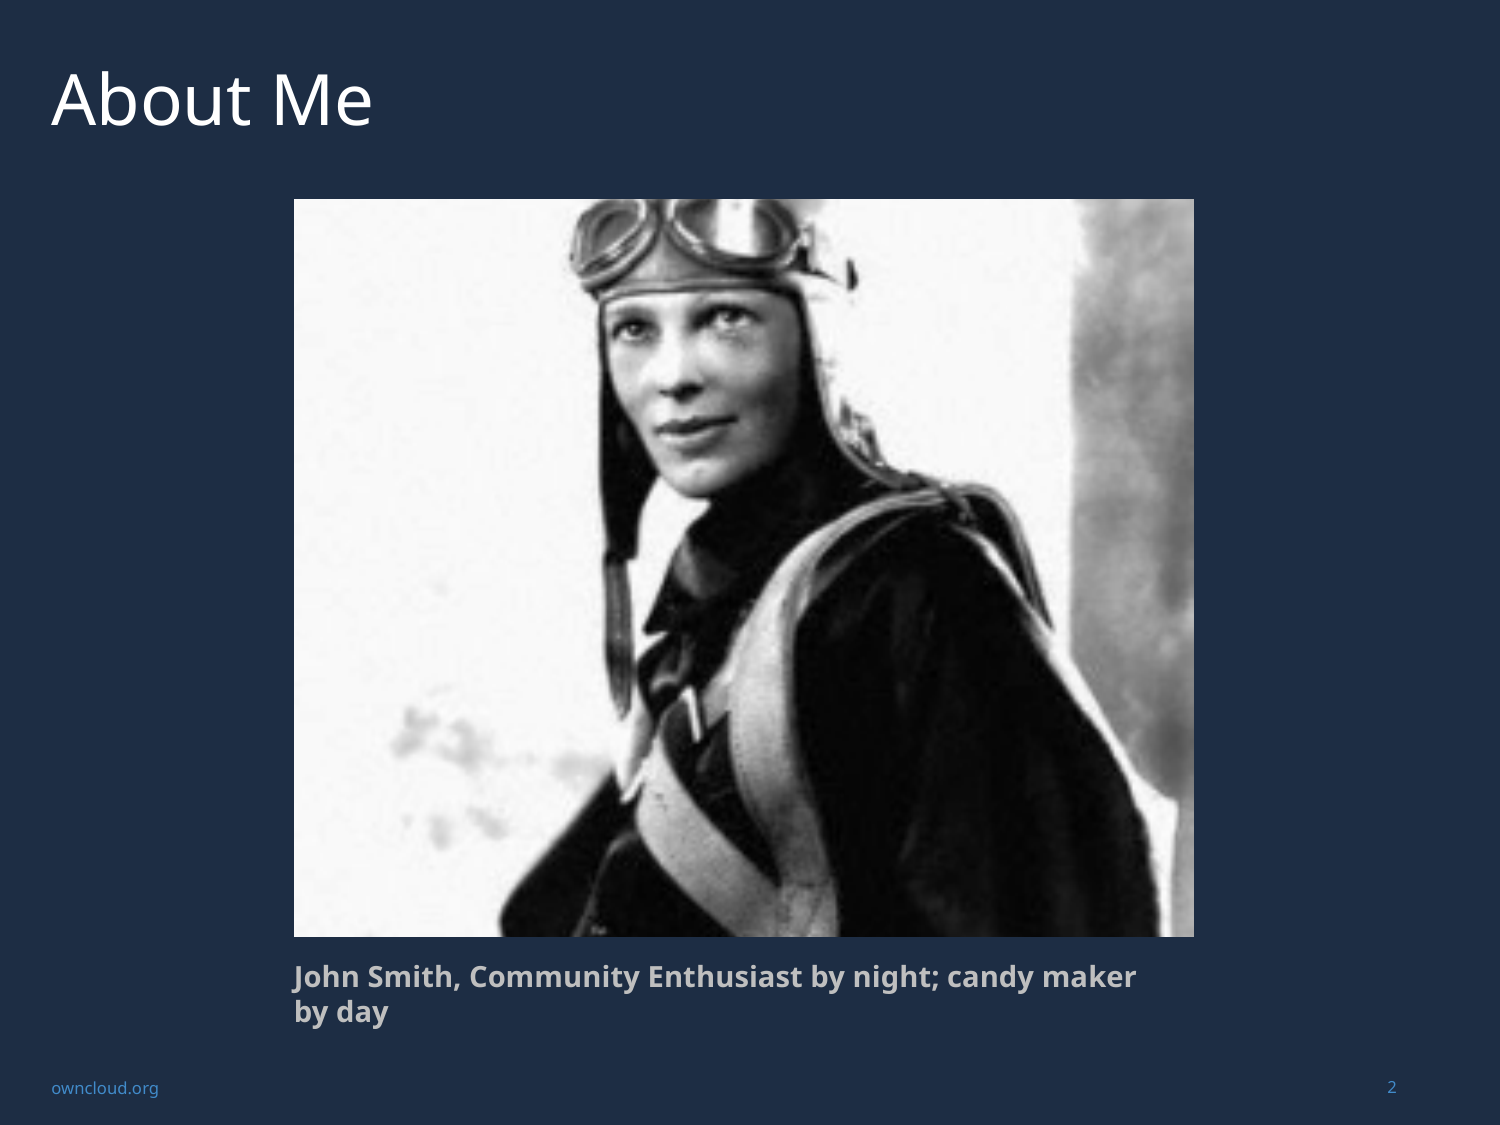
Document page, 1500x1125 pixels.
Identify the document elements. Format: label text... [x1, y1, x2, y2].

text_box <number> [1372, 1058, 1462, 1119]
picture [294, 199, 1194, 937]
text_box owncloud.org [36, 1058, 1290, 1119]
text_box About Me [36, 15, 1260, 180]
text_box John Smith, Community Enthusiast by night; candy maker by day [294, 950, 1194, 1013]
